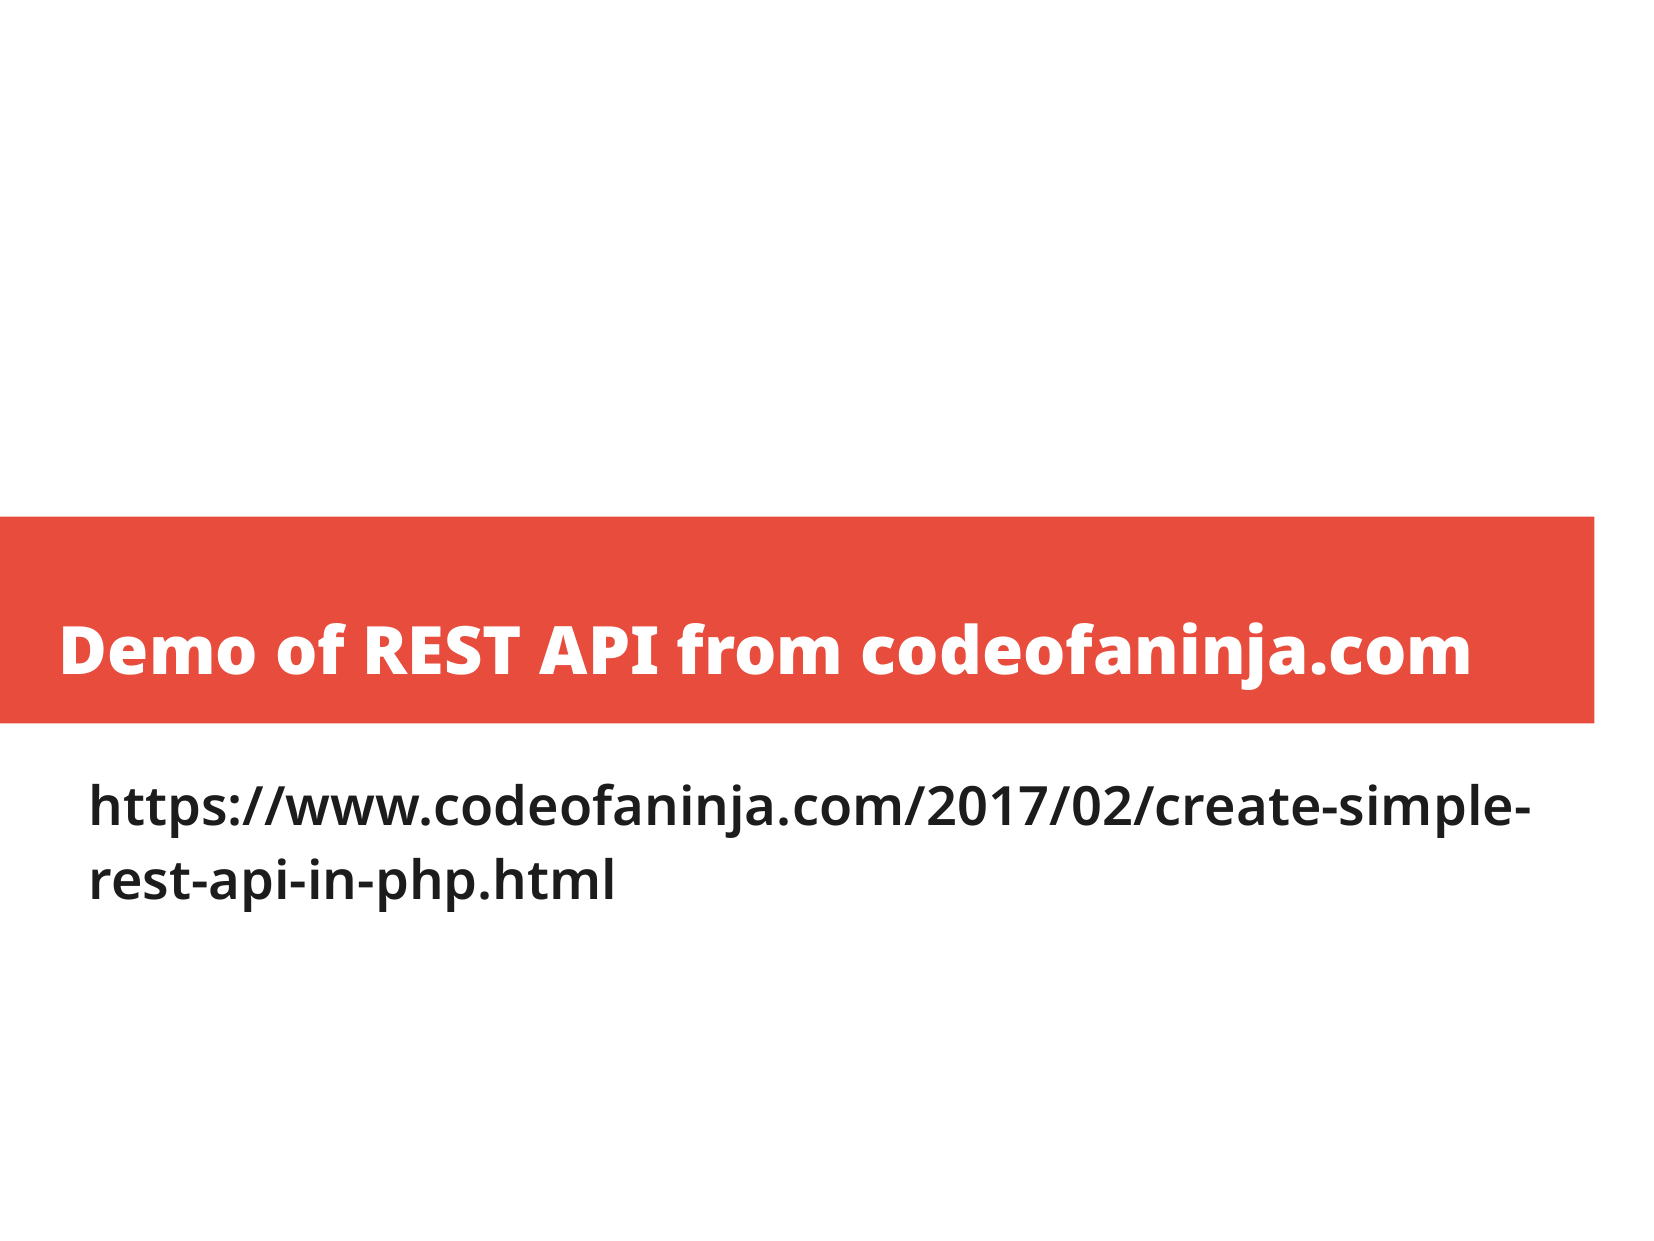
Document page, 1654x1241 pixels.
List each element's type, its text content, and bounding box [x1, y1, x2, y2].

list https://www.codeofaninja.com/2017/02/create-simple-rest-api-in-php.html [88, 767, 1595, 1182]
title Demo of REST API from codeofaninja.com [59, 546, 1595, 694]
